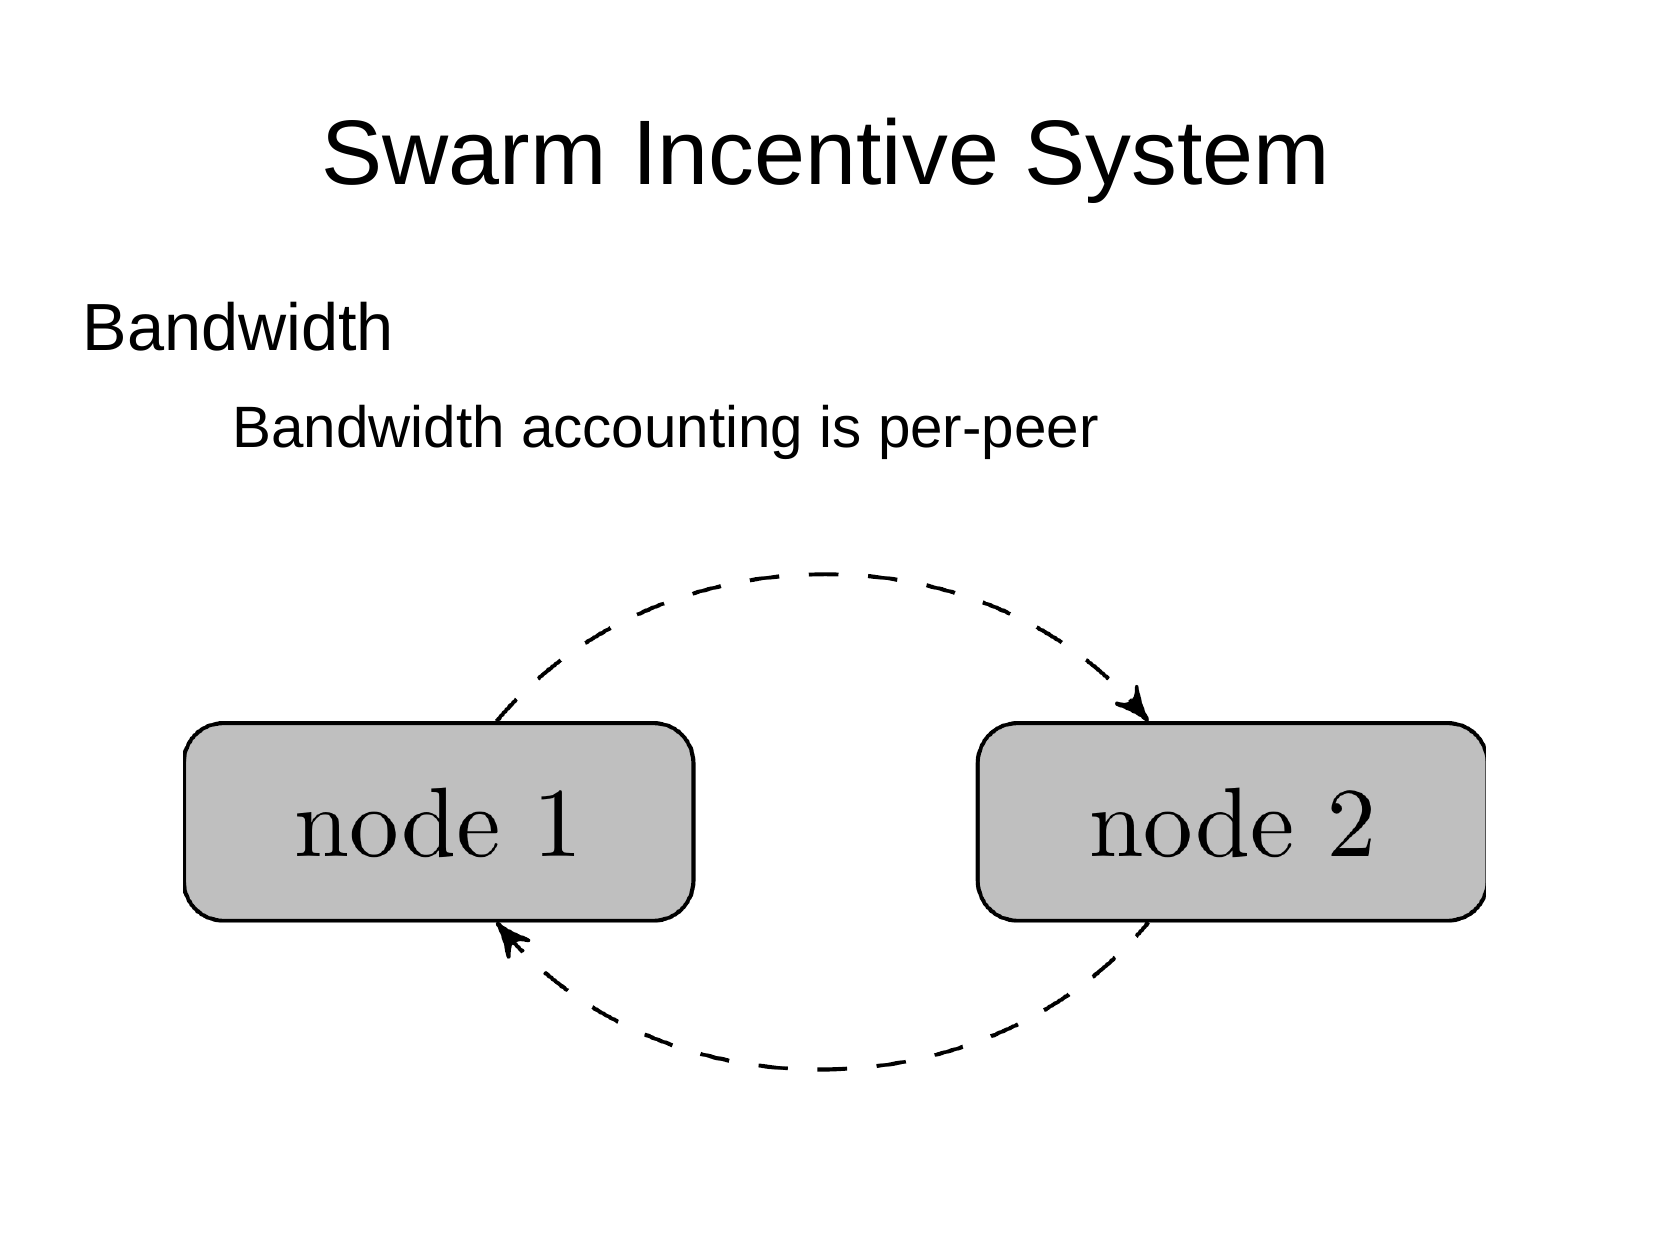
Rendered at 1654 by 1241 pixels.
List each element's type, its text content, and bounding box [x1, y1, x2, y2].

picture [183, 524, 1486, 1119]
list Bandwidth Bandwidth accounting is per-peer [82, 290, 1571, 1010]
title Swarm Incentive System [82, 49, 1571, 257]
